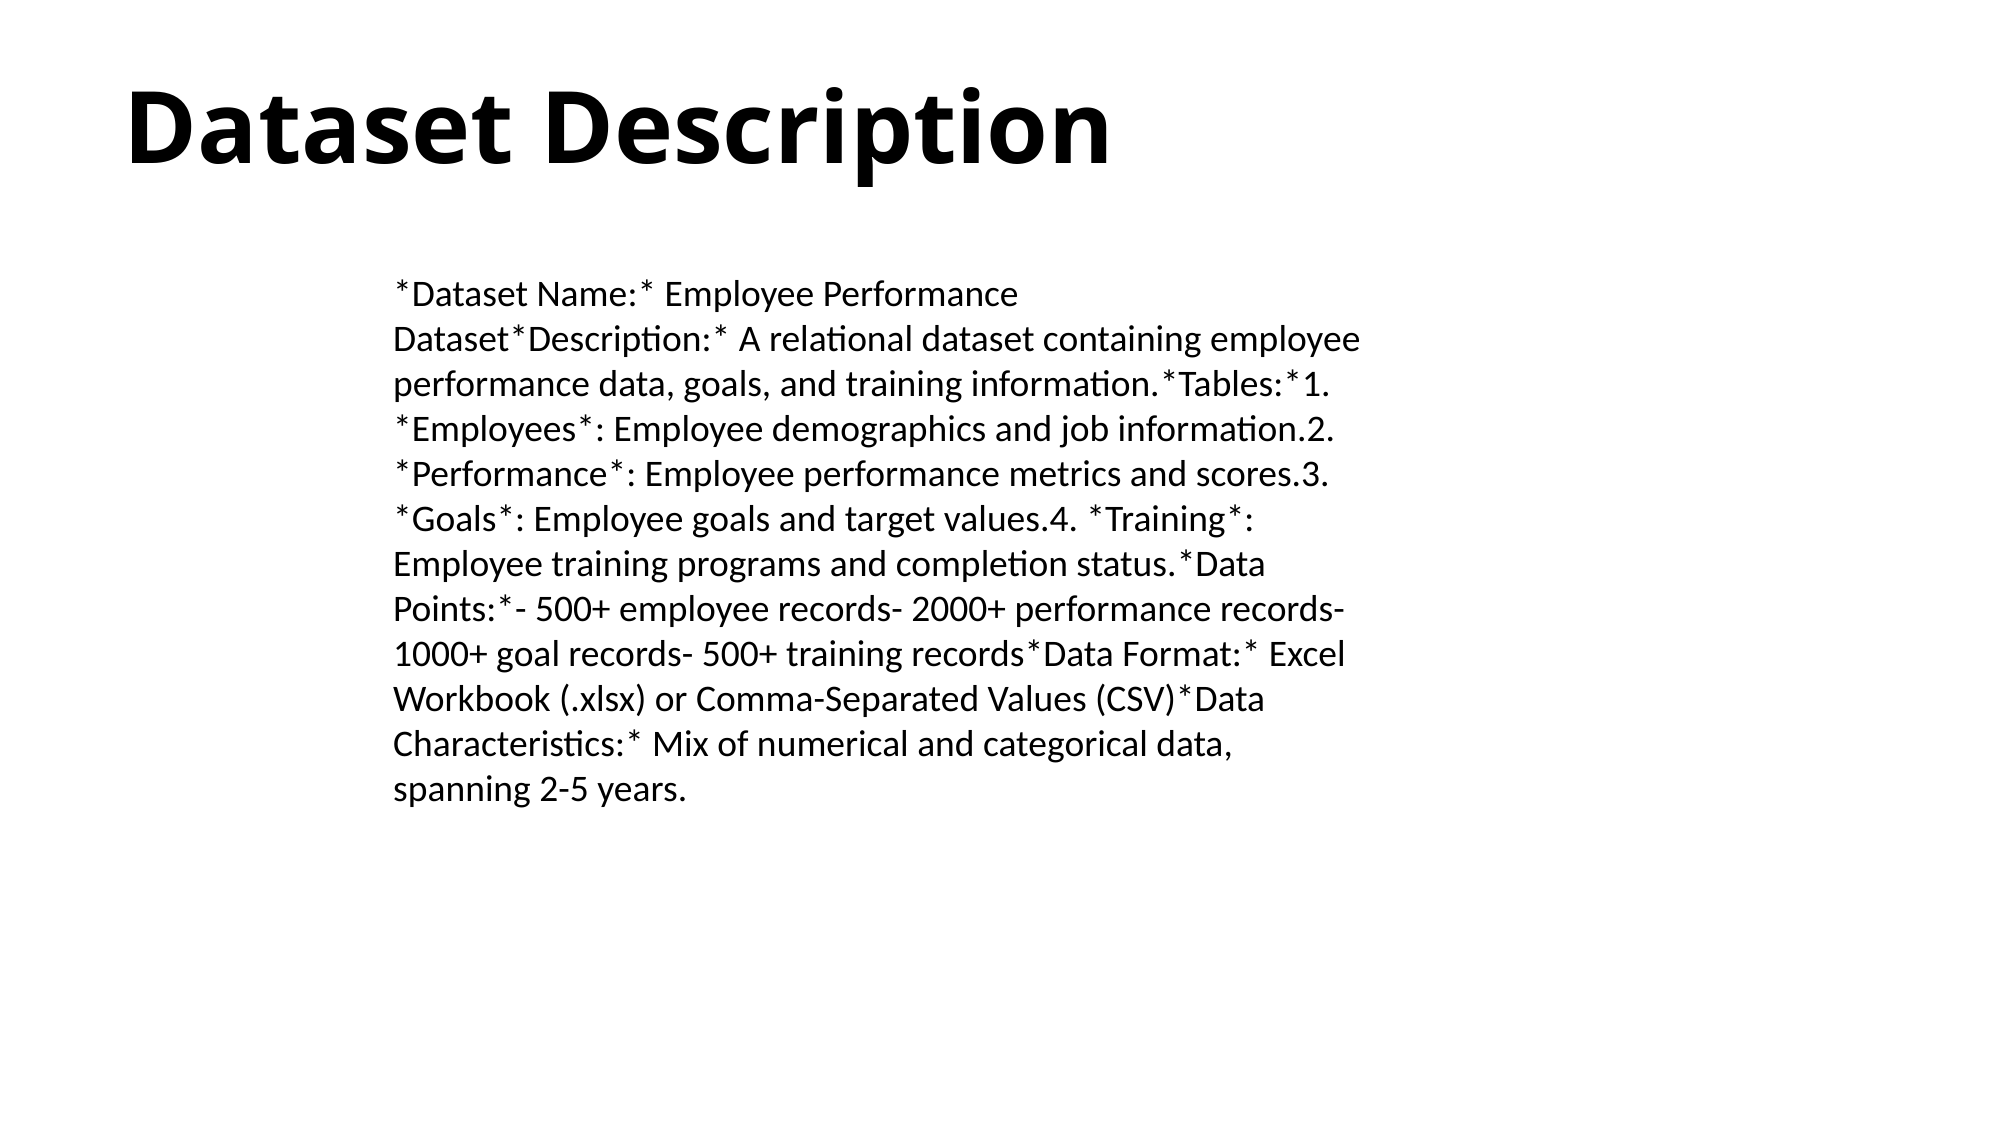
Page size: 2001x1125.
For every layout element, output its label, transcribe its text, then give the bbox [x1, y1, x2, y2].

title Dataset Description [123, 63, 1877, 188]
text_box *Dataset Name:* Employee Performance Dataset*Description:* A relational dataset containing employee performance data, goals, and training information.*Tables:*1. *Employees*: Employee demographics and job information.2. *Performance*: Employee performance metrics and scores.3. *Goals*: Employee goals and target values.4. *Training*: Employee training programs and completion status.*Data Points:*- 500+ employee records- 2000+ performance records- 1000+ goal records- 500+ training records*Data Format:* Excel Workbook (.xlsx) or Comma-Separated Values (CSV)*Data Characteristics:* Mix of numerical and categorical data, spanning 2-5 years. [378, 261, 1380, 823]
